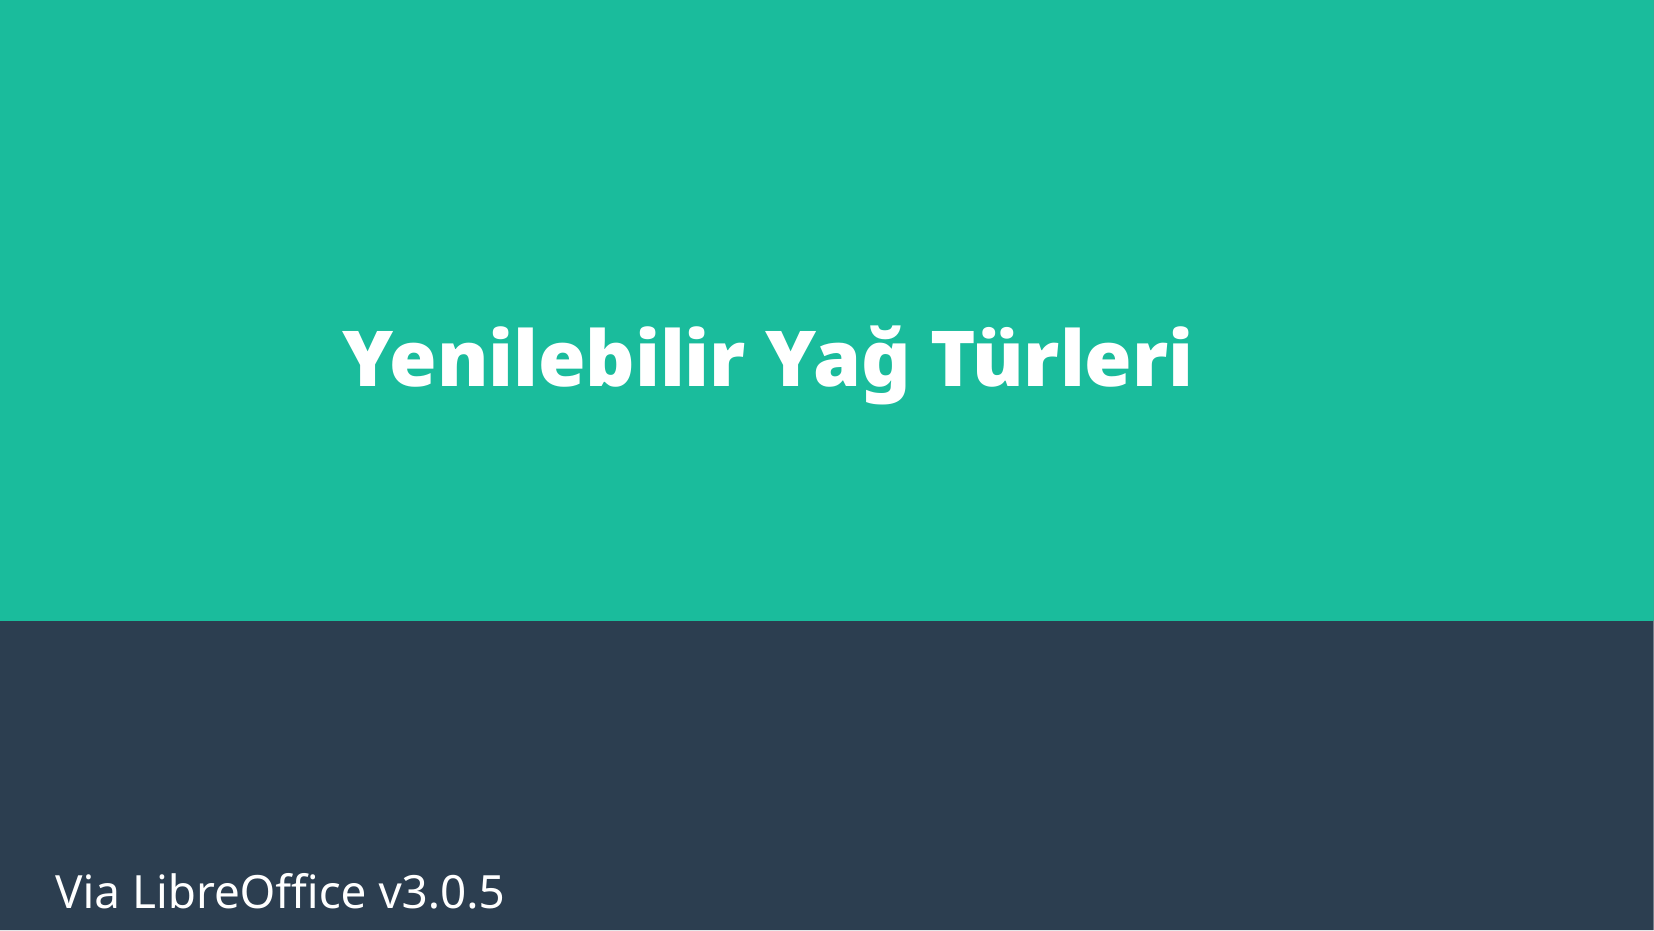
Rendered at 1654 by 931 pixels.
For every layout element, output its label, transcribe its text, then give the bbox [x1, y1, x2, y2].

subtitle Via LibreOffice v3.0.5 [0, 768, 1048, 931]
title Yenilebilir Yağ Türleri [0, 262, 1536, 398]
